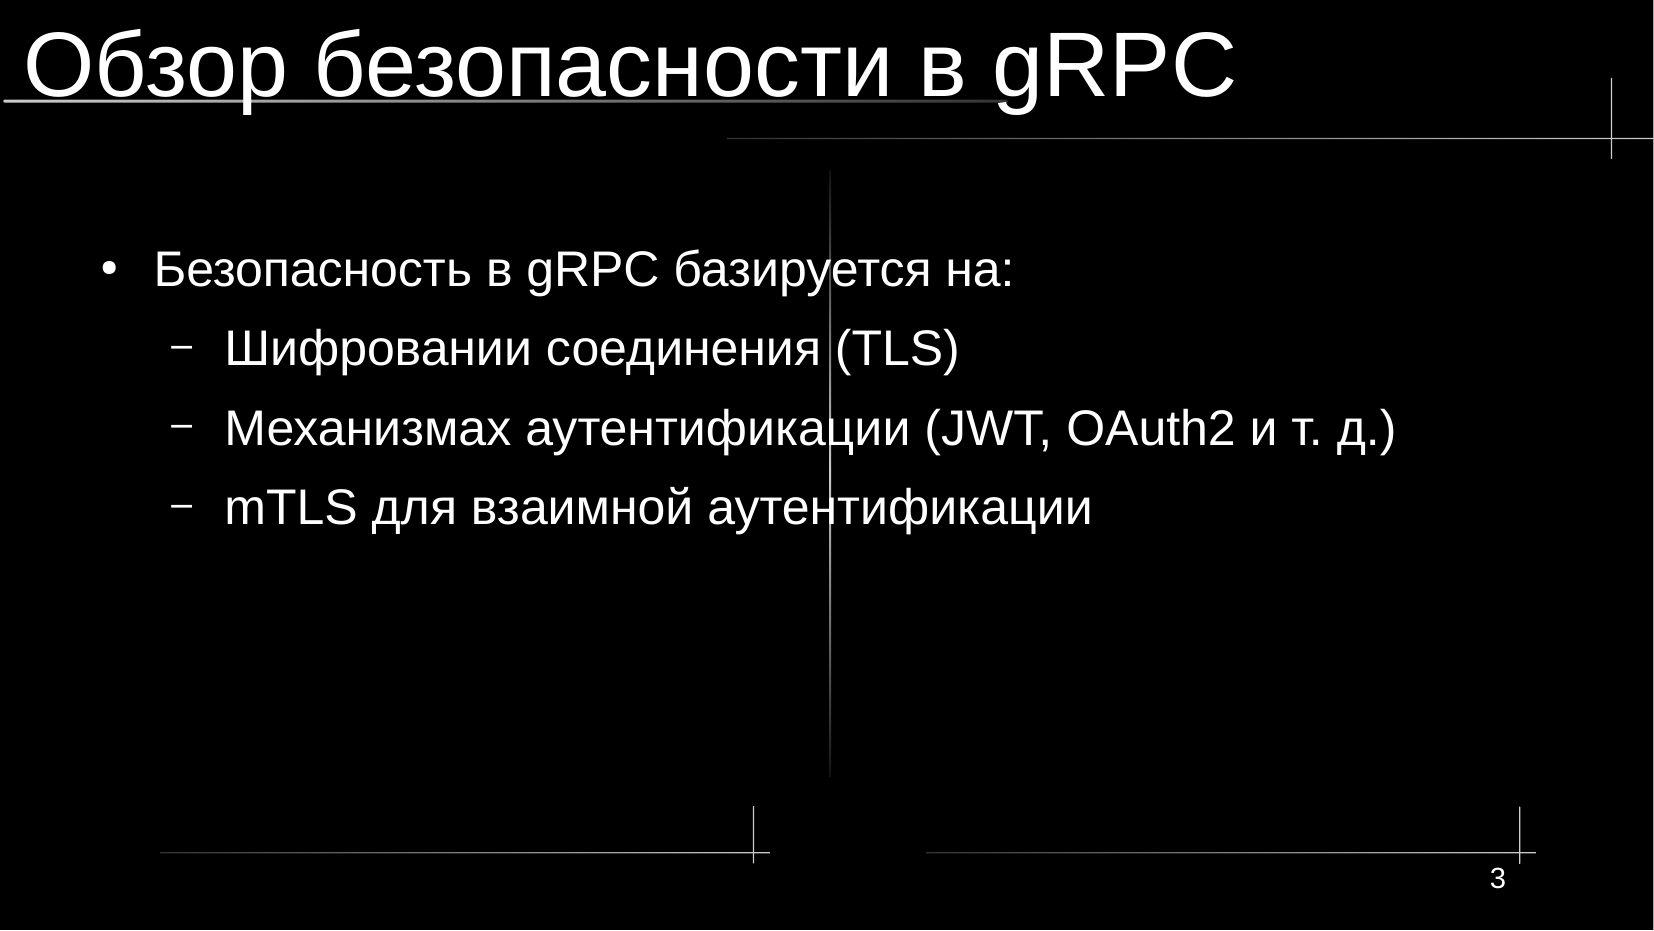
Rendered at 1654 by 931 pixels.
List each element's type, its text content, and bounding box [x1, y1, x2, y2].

title Обзор безопасности в gRPC [23, 11, 1589, 119]
list Безопасность в gRPC базируется на: Шифровании соединения (TLS) Механизмах аутентификации (JWT, OAuth2 и т. д.) mTLS для взаимной аутентификации [82, 241, 1571, 781]
